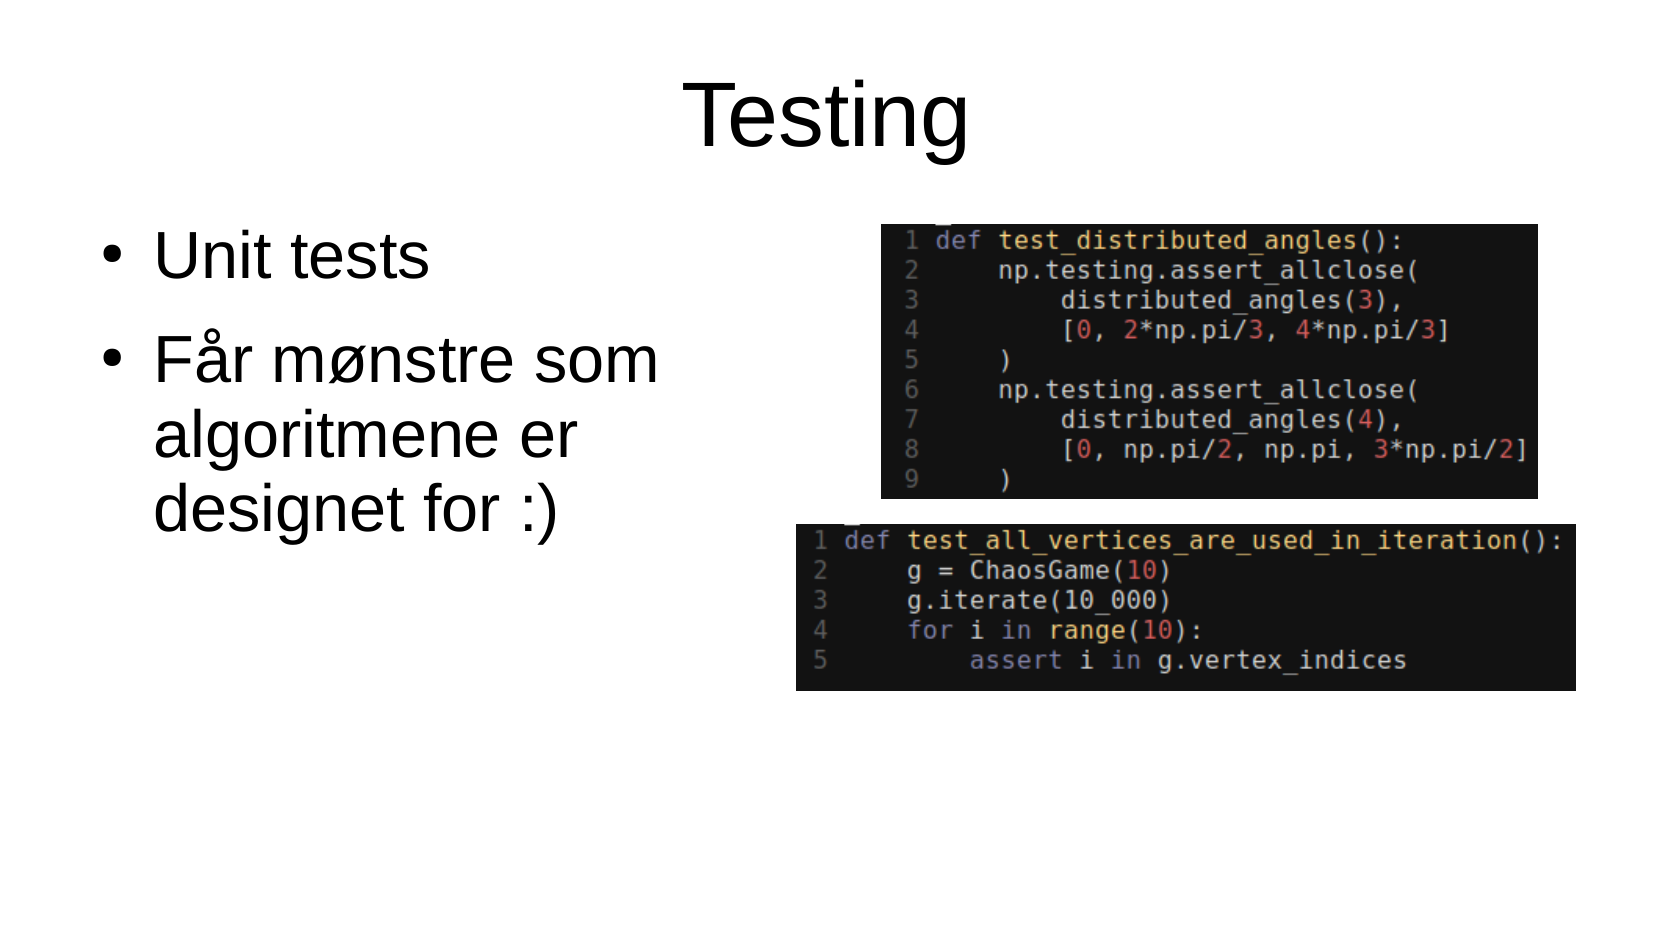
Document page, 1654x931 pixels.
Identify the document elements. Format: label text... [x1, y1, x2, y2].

title Testing [82, 37, 1571, 193]
picture [881, 224, 1538, 499]
picture [796, 524, 1576, 691]
list Unit tests Får mønstre som algoritmene er designet for :) [82, 217, 809, 901]
